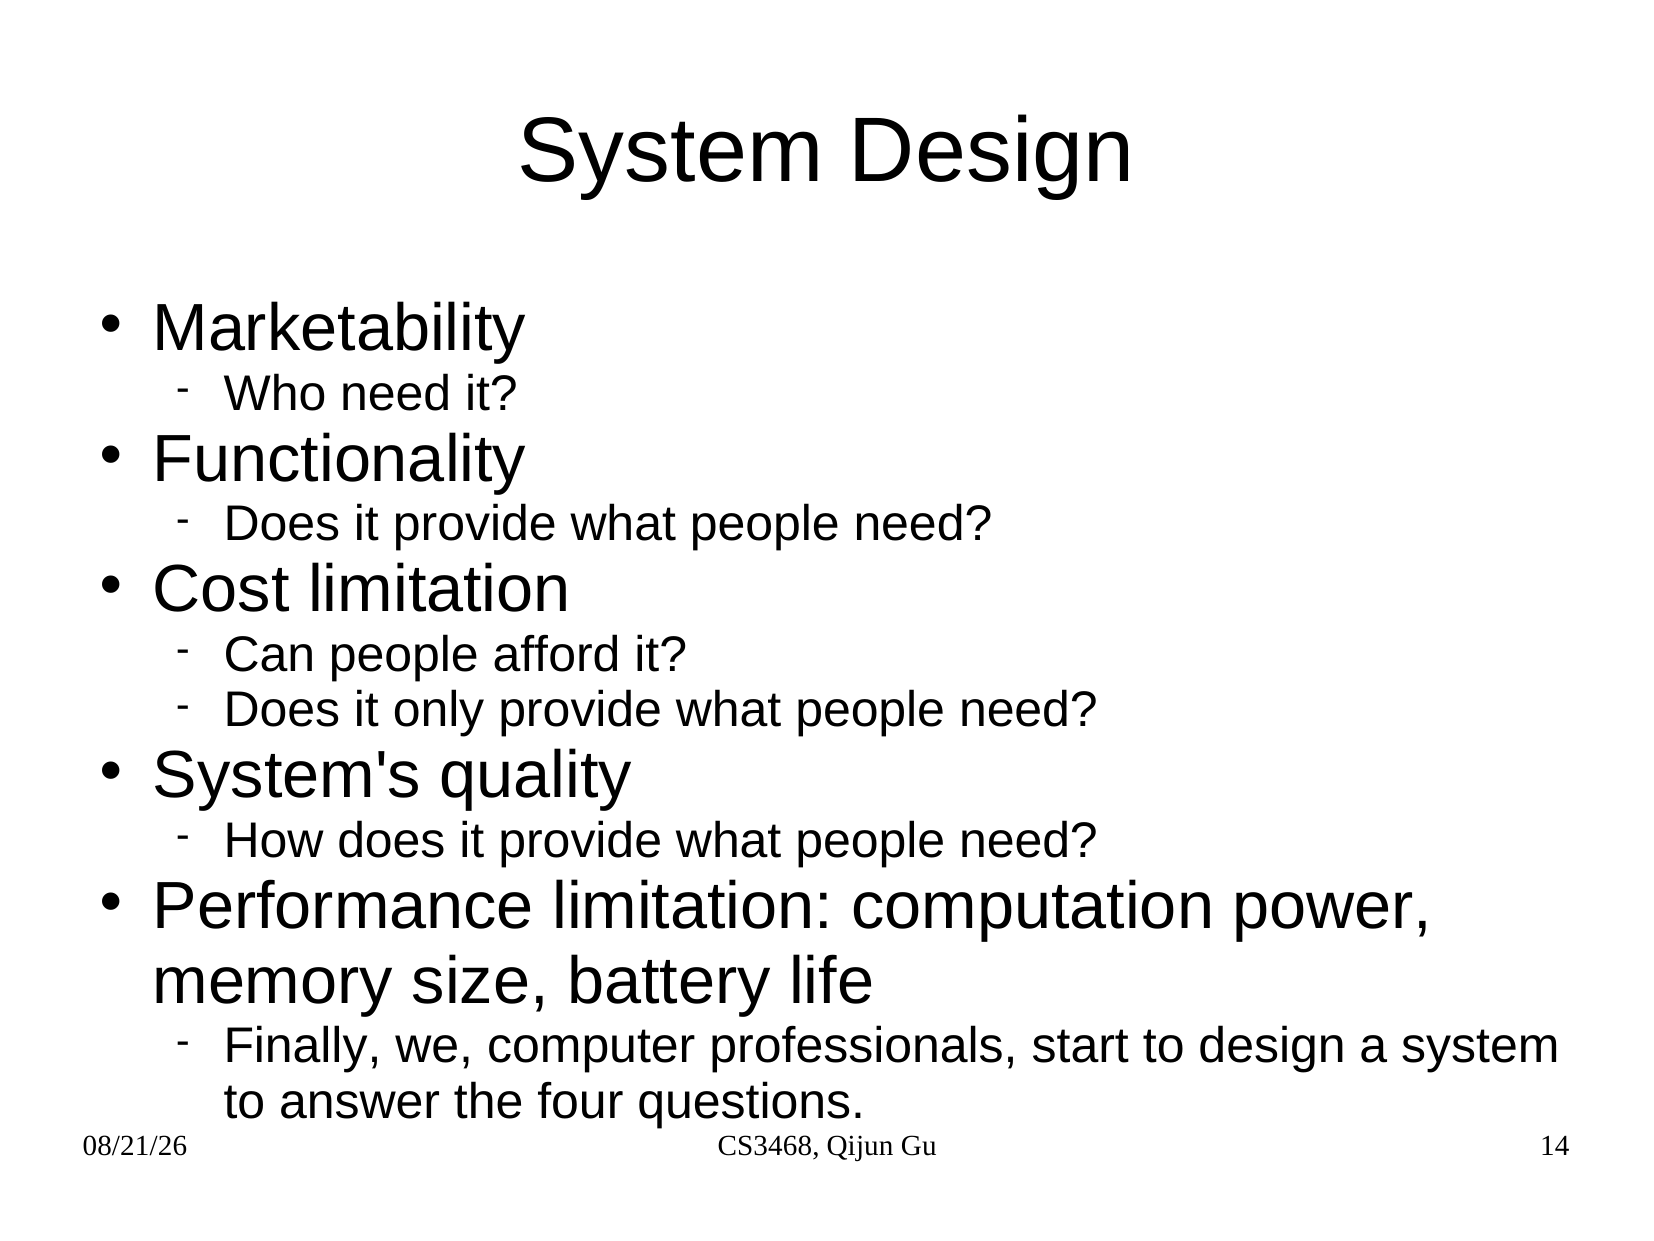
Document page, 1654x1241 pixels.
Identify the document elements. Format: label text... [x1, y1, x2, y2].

title System Design [82, 56, 1571, 249]
list Marketability Who need it? Functionality Does it provide what people need? Cost limitation Can people afford it? Does it only provide what people need? System's quality How does it provide what people need? Performance limitation: computation power, memory size, battery life Finally, we, computer professionals, start to design a system to answer the four questions. [82, 290, 1571, 1129]
